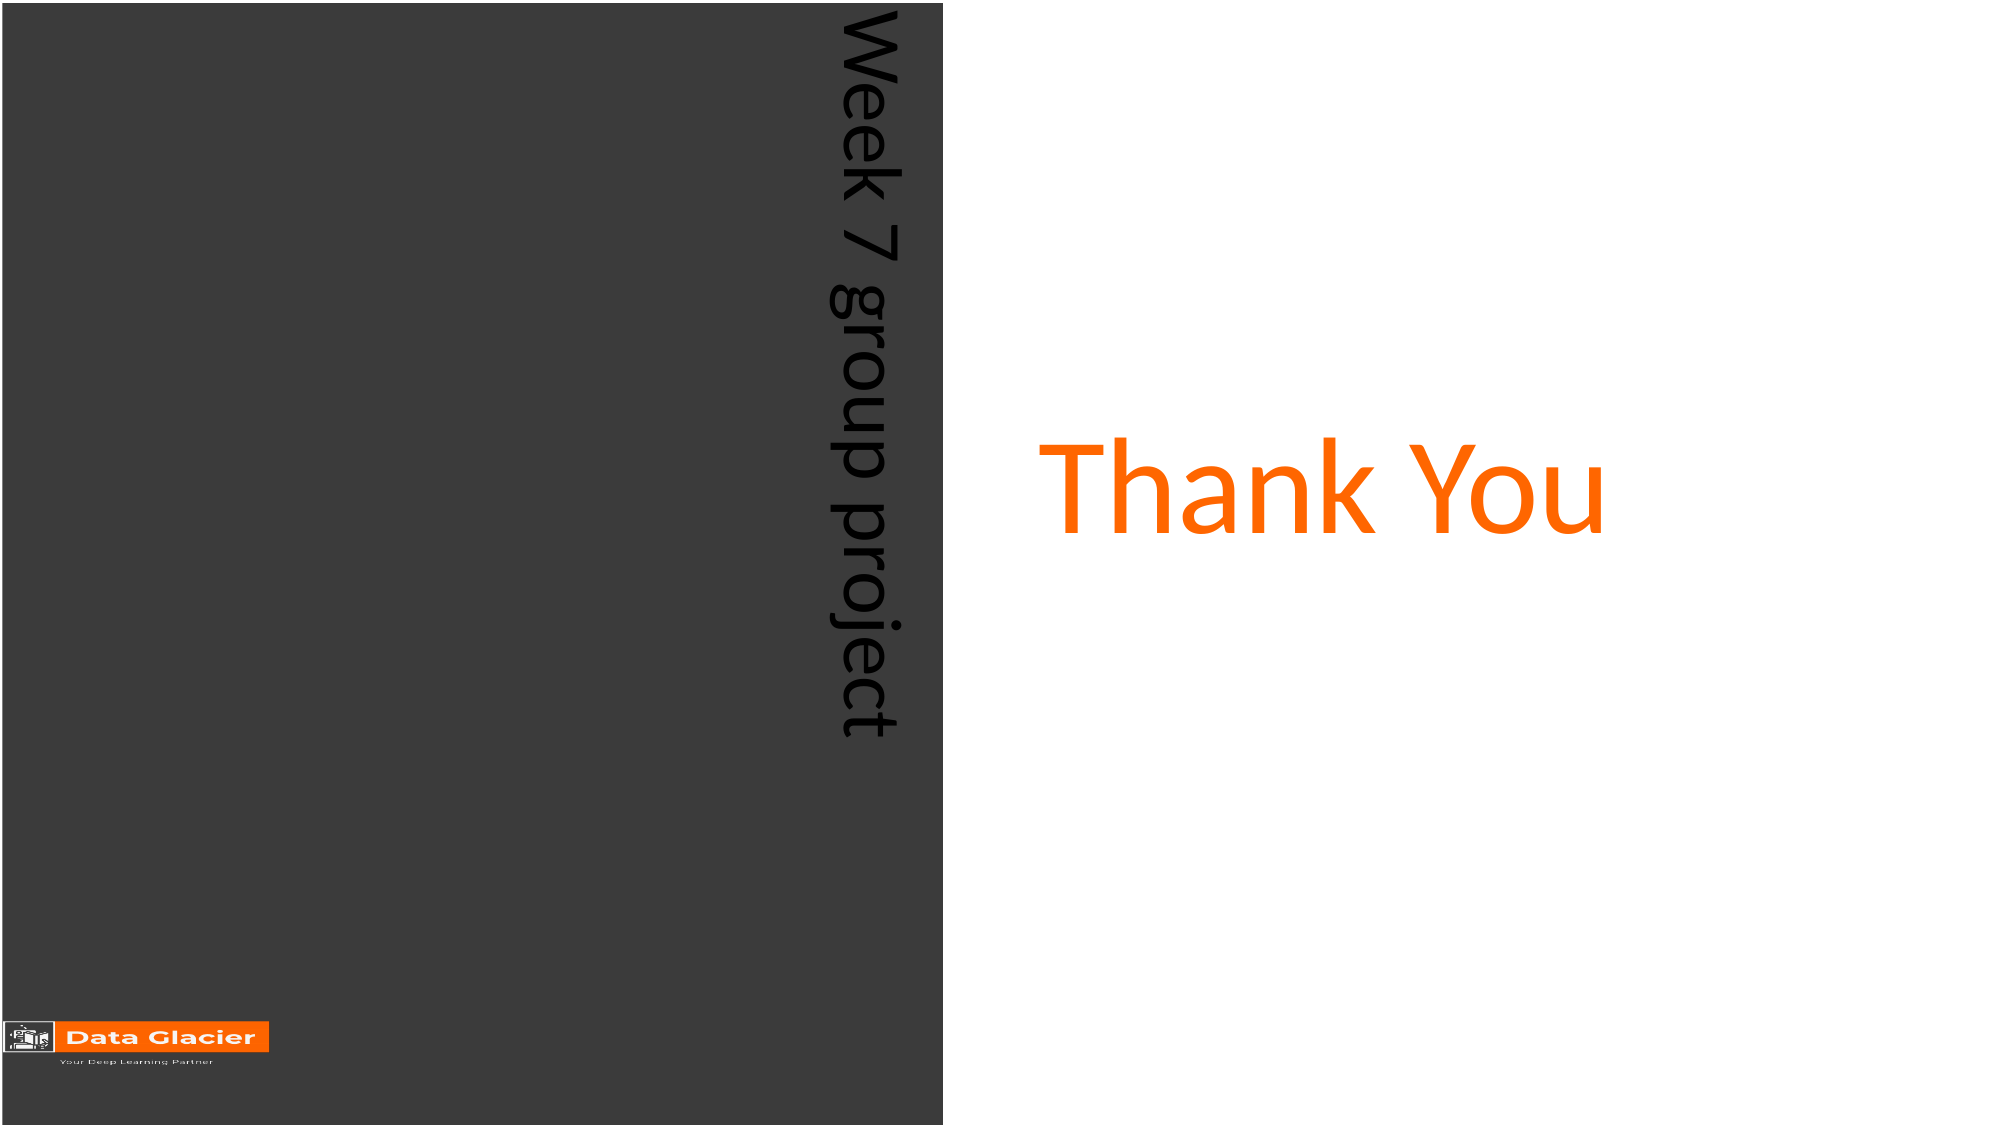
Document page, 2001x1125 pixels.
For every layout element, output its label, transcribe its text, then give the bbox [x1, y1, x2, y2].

picture [0, 961, 272, 1125]
title Week 7 group project [2, 3, 943, 1125]
subtitle Thank You [868, 407, 1781, 679]
